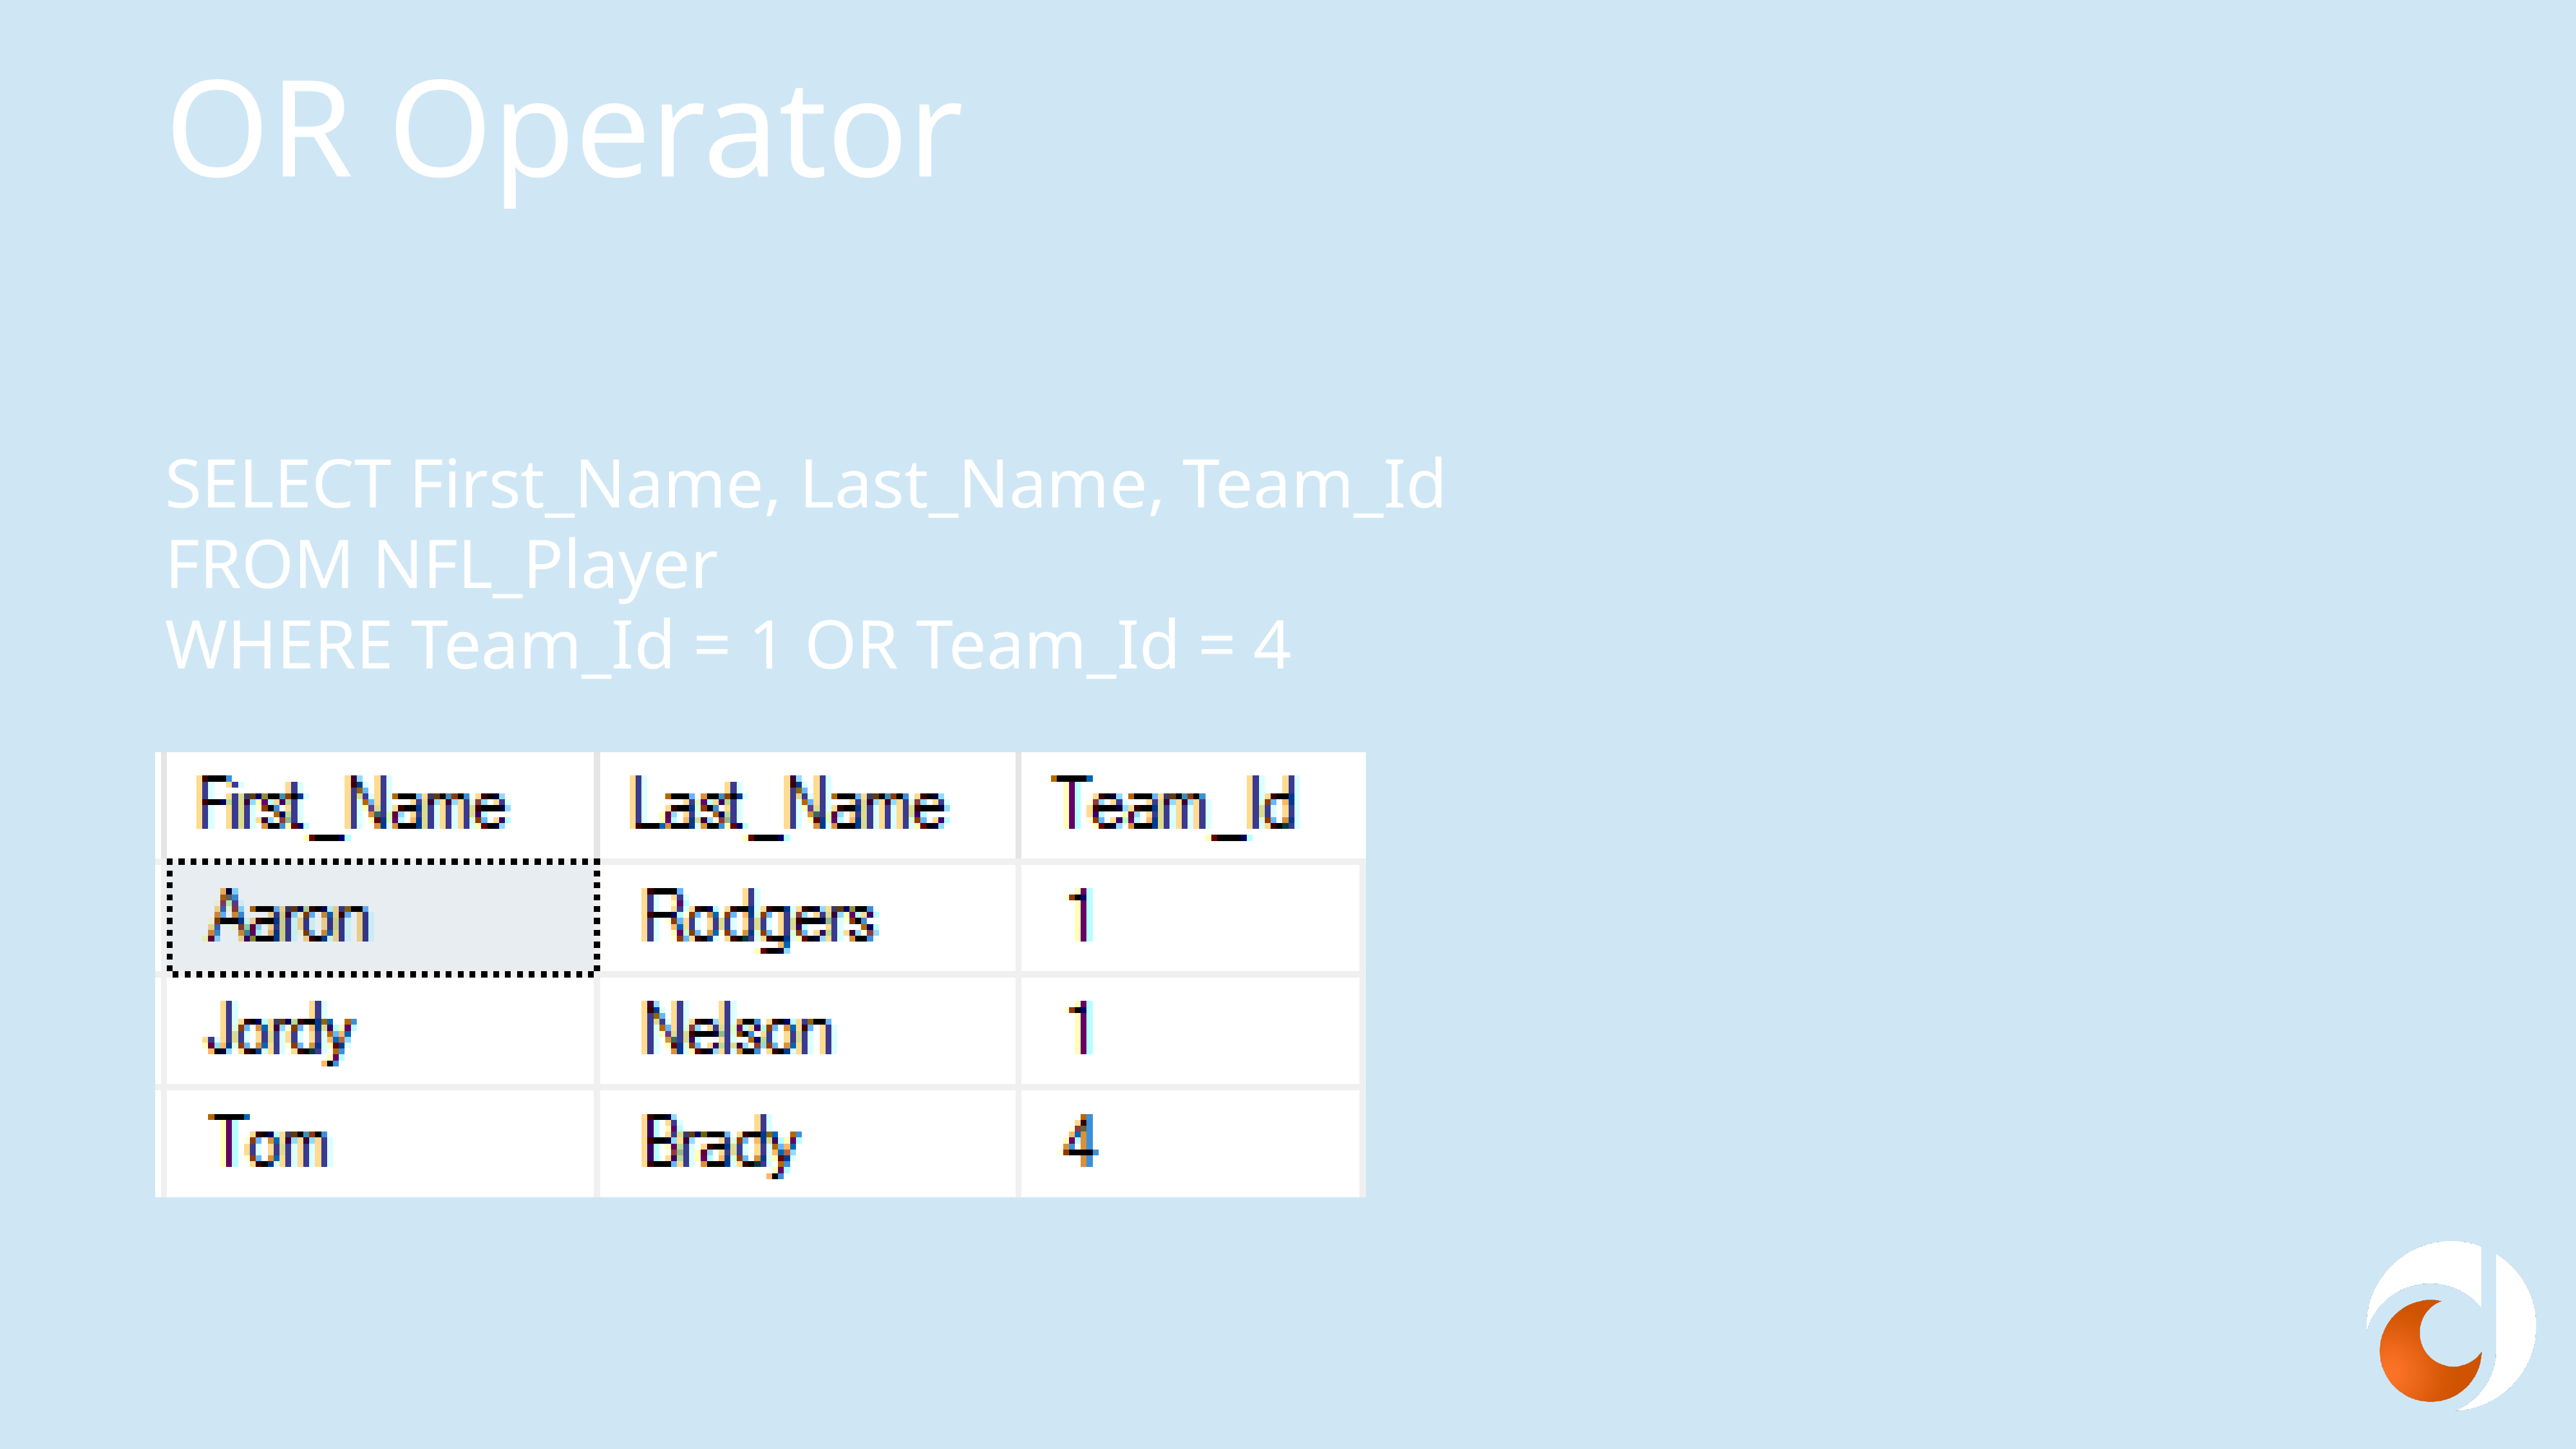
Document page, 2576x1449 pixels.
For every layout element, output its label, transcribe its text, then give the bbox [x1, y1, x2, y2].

title OR Operator [155, 37, 2421, 400]
picture [155, 752, 1366, 1197]
list SELECT First_Name, Last_Name, Team_Id FROM NFL_Player WHERE Team_Id = 1 OR Team_Id = 4 [155, 436, 2421, 790]
picture [2361, 1236, 2550, 1414]
